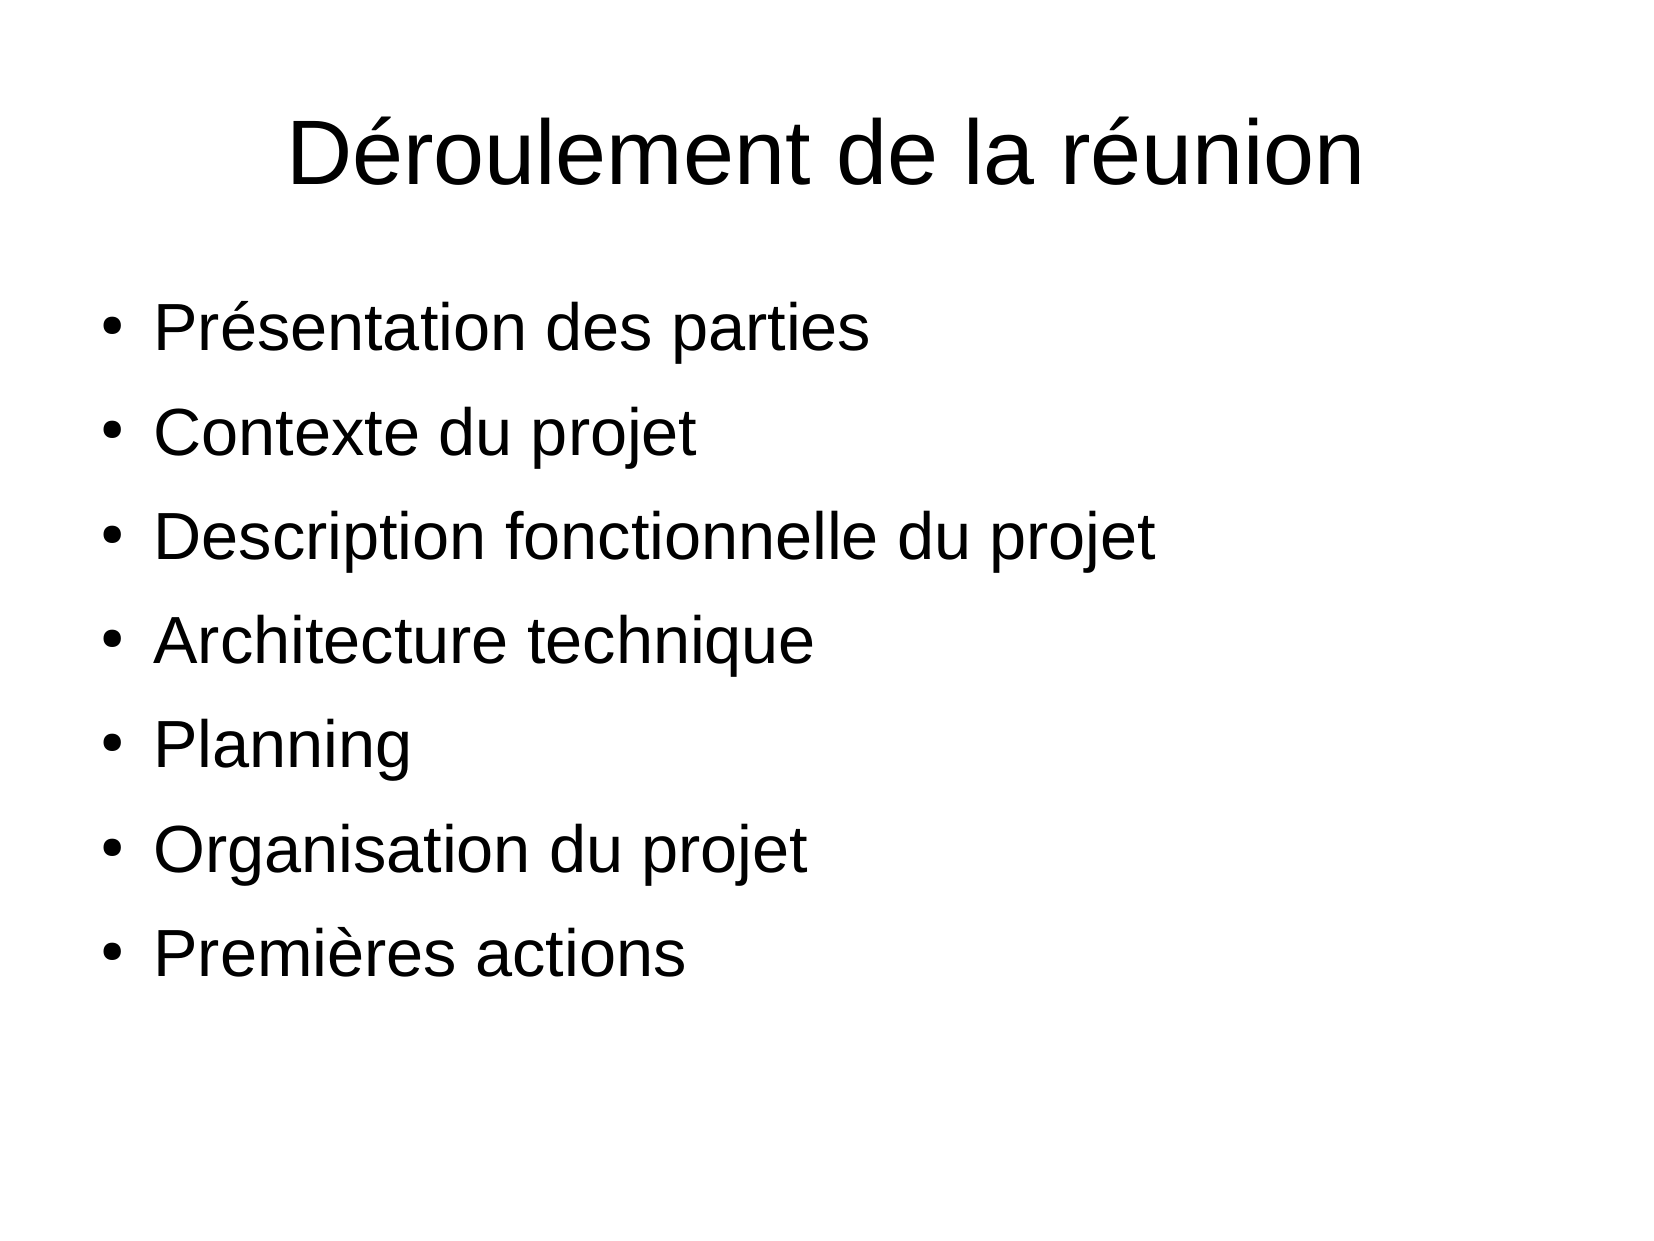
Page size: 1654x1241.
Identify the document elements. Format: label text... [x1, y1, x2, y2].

list Présentation des parties Contexte du projet Description fonctionnelle du projet Architecture technique Planning Organisation du projet Premières actions [82, 290, 1571, 1010]
title Déroulement de la réunion [82, 49, 1571, 257]
